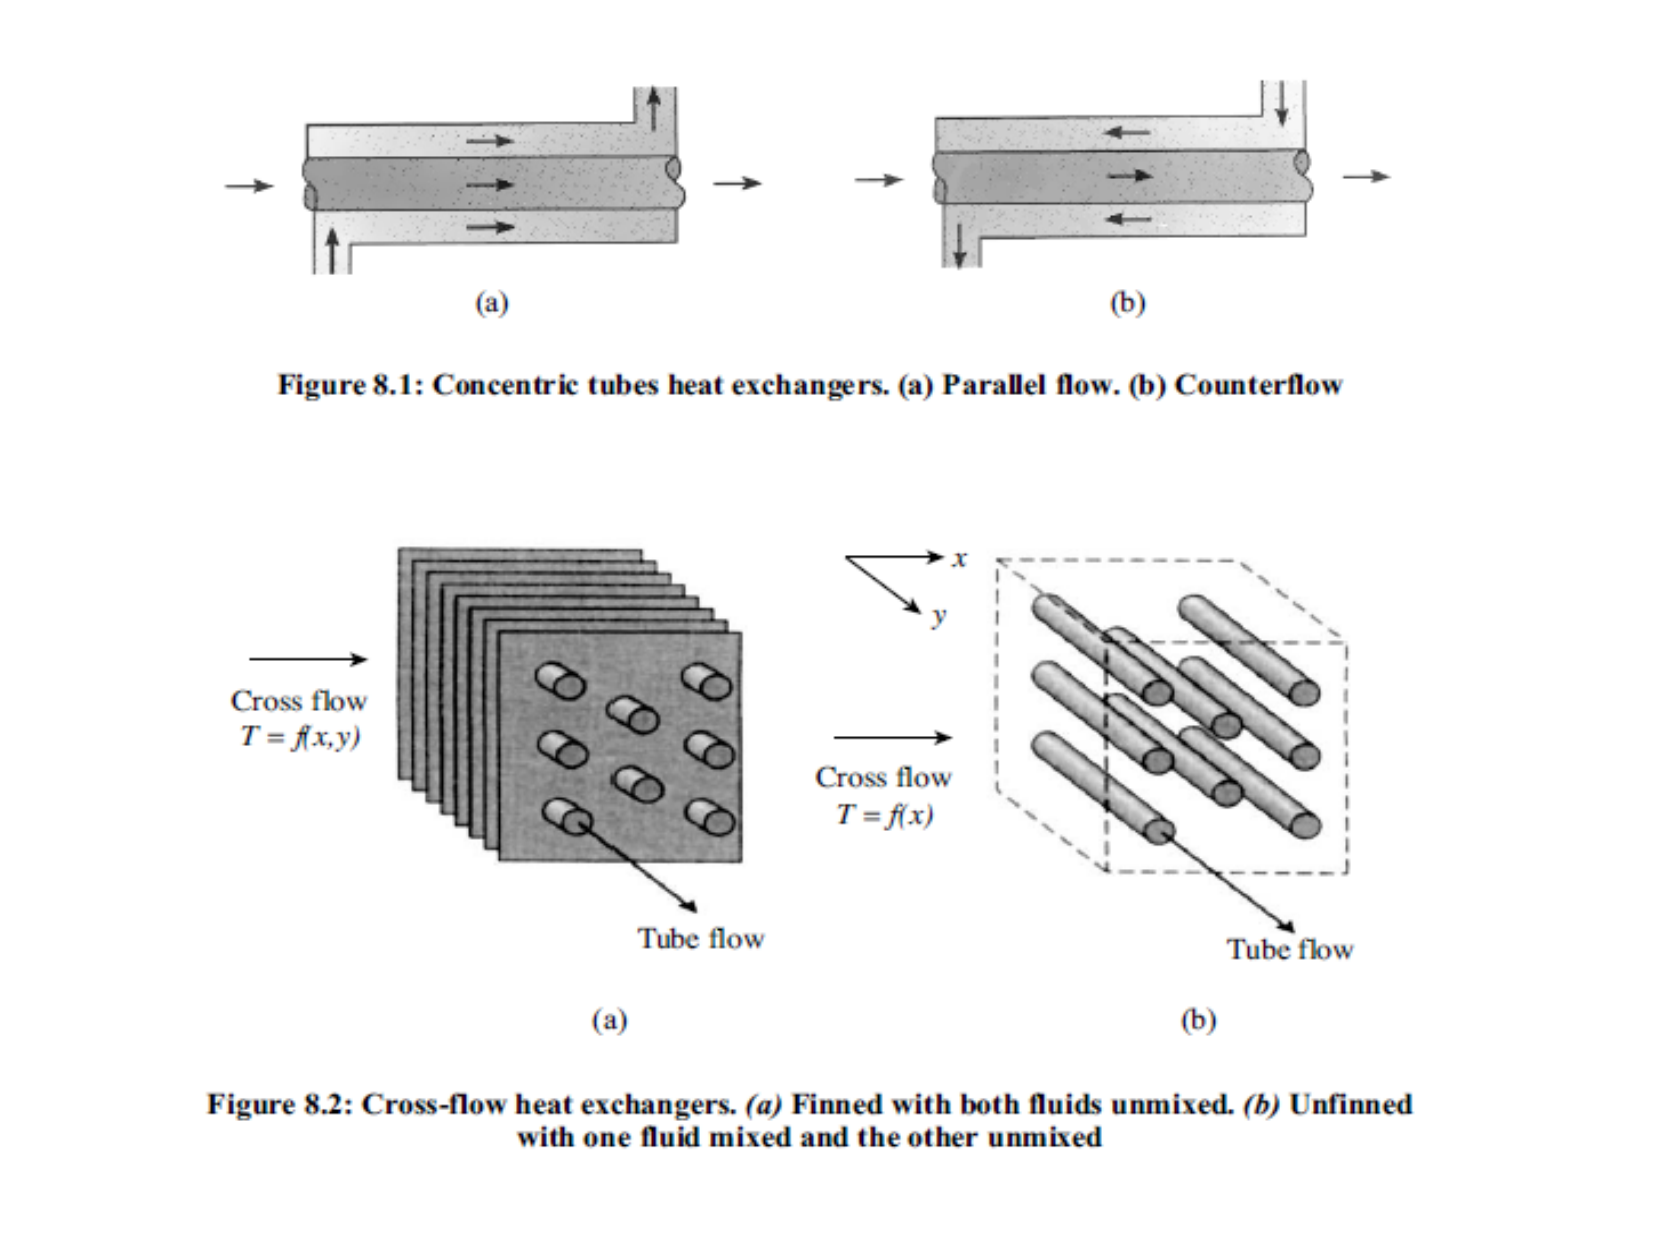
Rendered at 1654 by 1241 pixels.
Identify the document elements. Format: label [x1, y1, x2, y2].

picture [177, 70, 1465, 1182]
